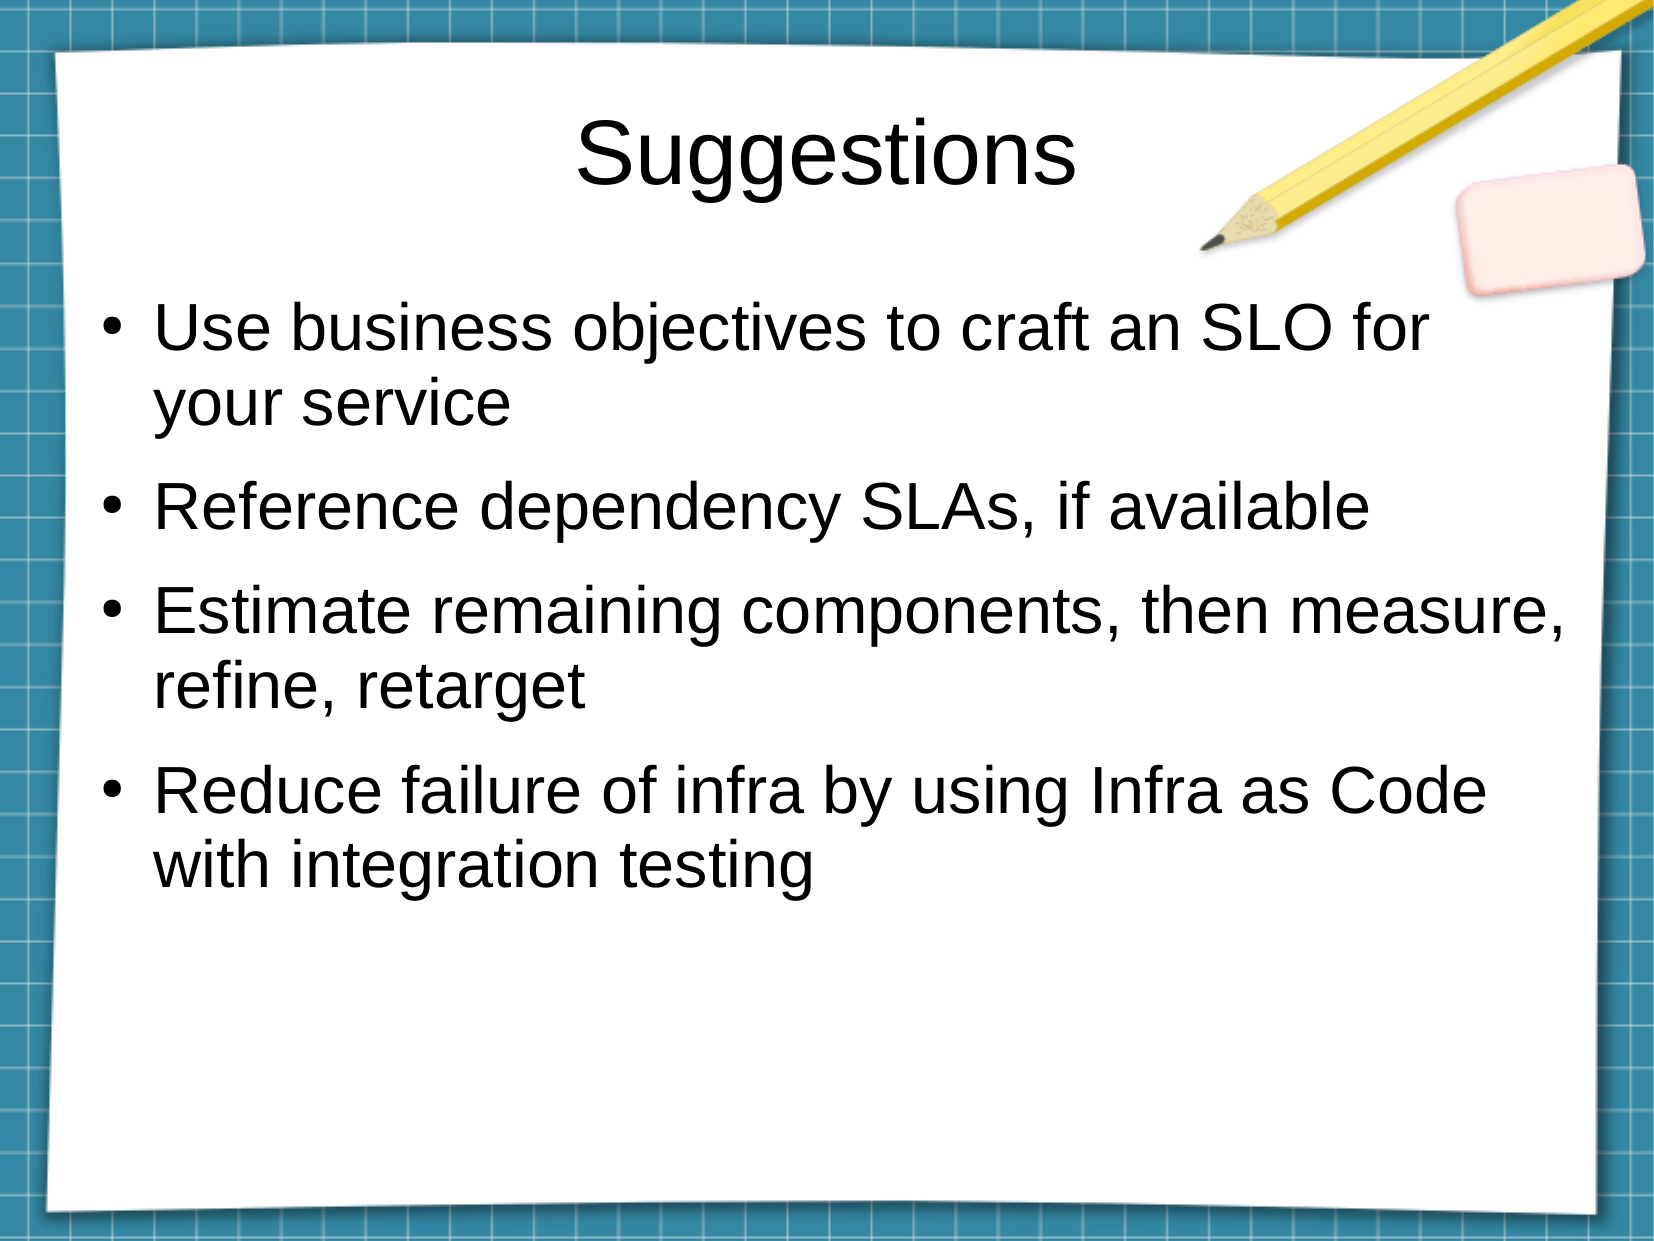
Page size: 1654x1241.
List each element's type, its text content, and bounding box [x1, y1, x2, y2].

picture [0, 0, 1654, 1241]
list Use business objectives to craft an SLO for your service Reference dependency SLAs, if available Estimate remaining components, then measure, refine, retarget Reduce failure of infra by using Infra as Code with integration testing [82, 290, 1571, 1010]
title Suggestions [82, 49, 1571, 257]
